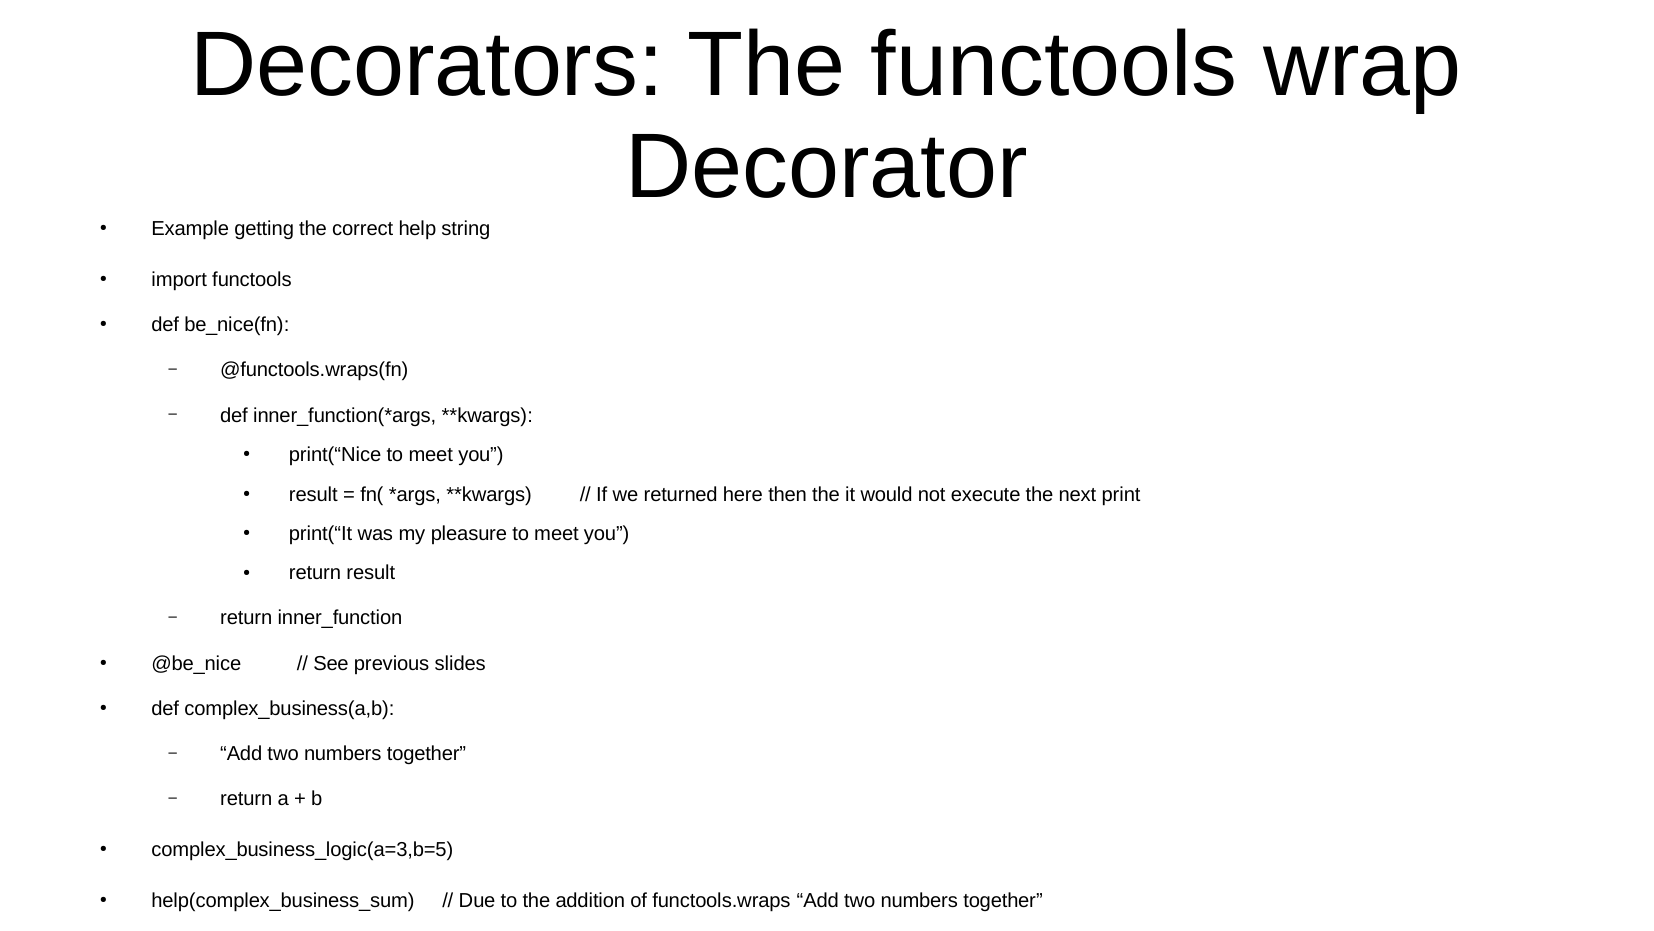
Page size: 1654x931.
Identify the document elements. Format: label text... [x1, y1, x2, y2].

title Decorators: The functools wrap Decorator [82, 12, 1571, 217]
list Example getting the correct help string import functools def be_nice(fn): @functools.wraps(fn) def inner_function(*args, **kwargs): print(“Nice to meet you”) result = fn( *args, **kwargs) // If we returned here then the it would not execute the next print print(“It was my pleasure to meet you”) return result return inner_function @be_nice // See previous slides def complex_business(a,b): “Add two numbers together” return a + b complex_business_logic(a=3,b=5) help(complex_business_sum) // Due to the addition of functools.wraps “Add two numbers together” [82, 217, 1636, 916]
